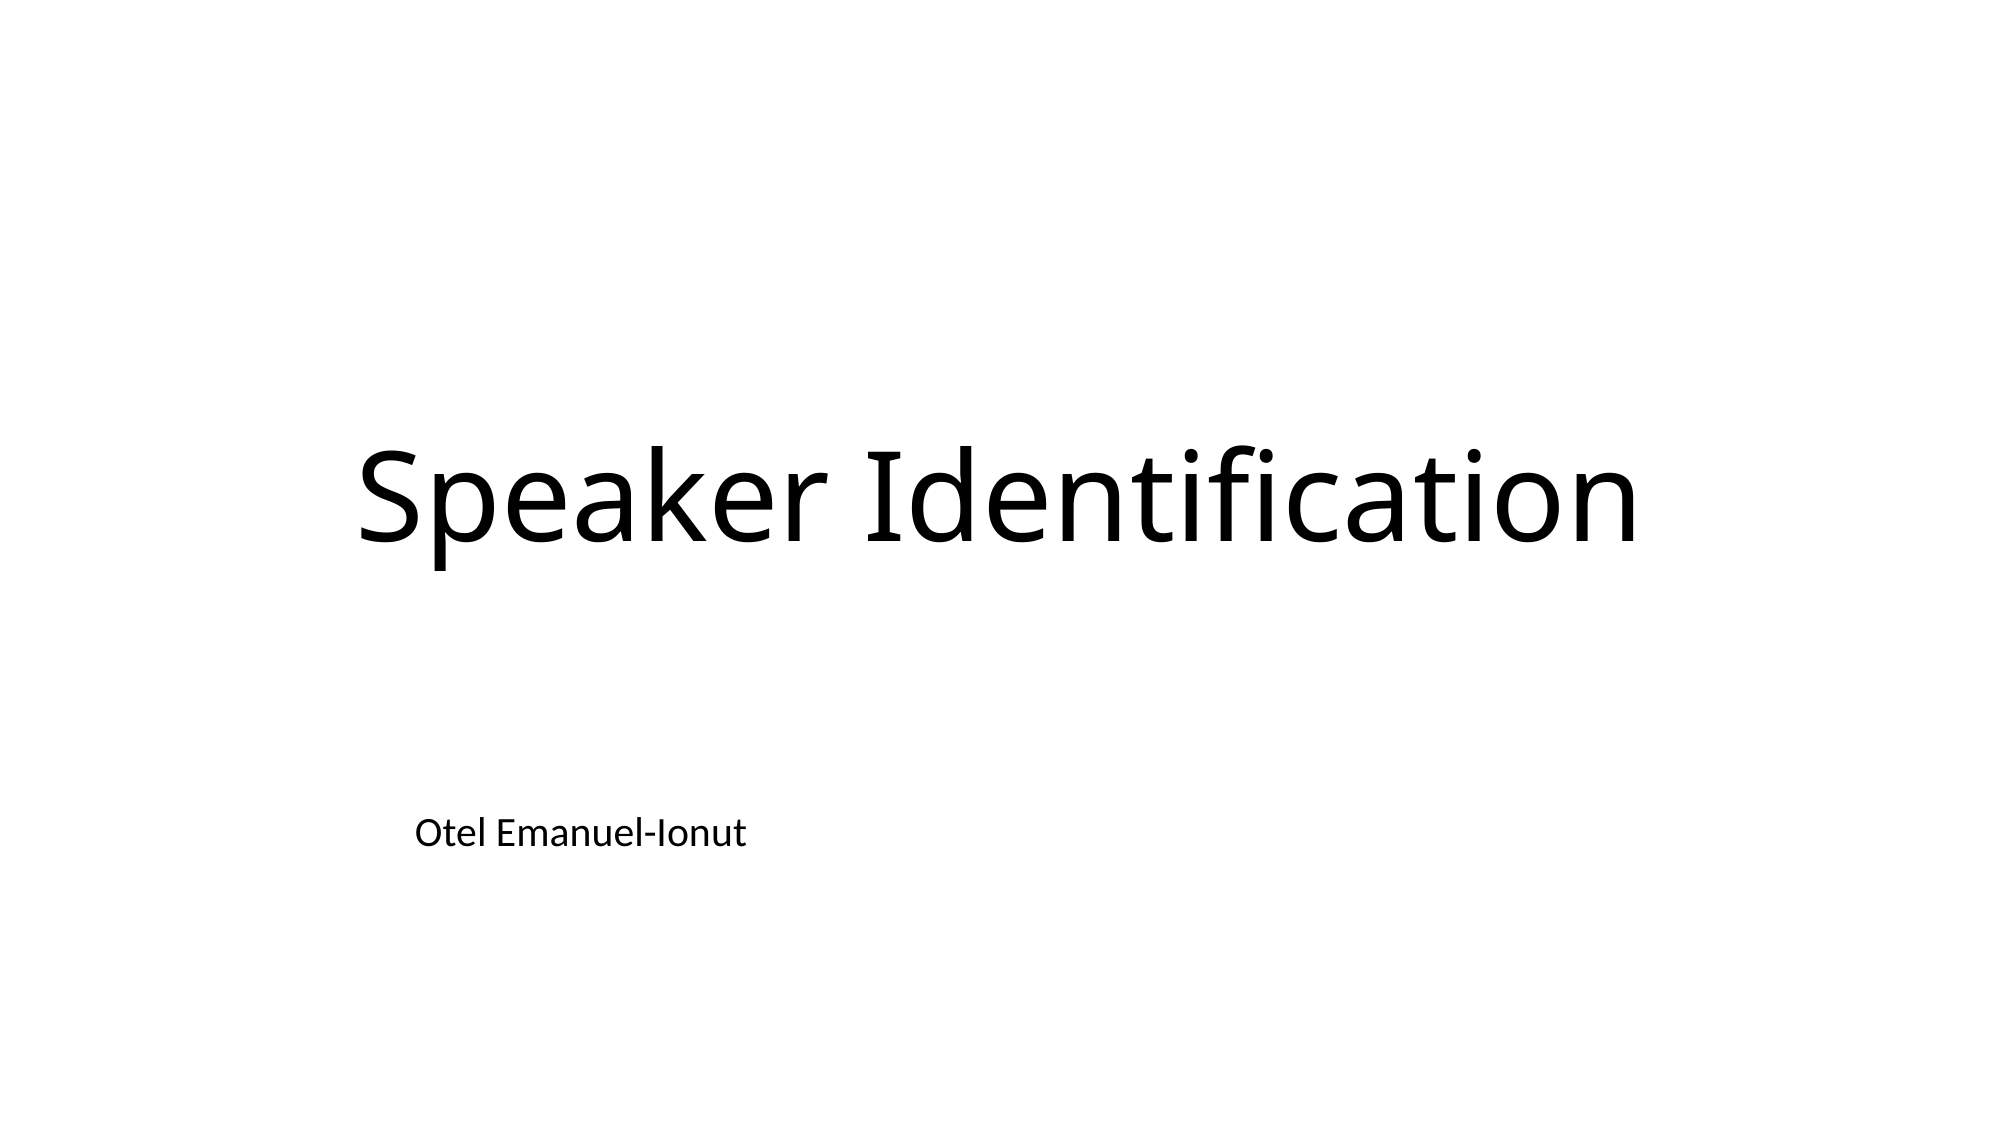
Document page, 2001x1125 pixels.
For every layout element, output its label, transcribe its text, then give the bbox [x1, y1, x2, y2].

title Speaker Identification [249, 184, 1750, 576]
subtitle Otel Emanuel-Ionut [249, 590, 1750, 863]
